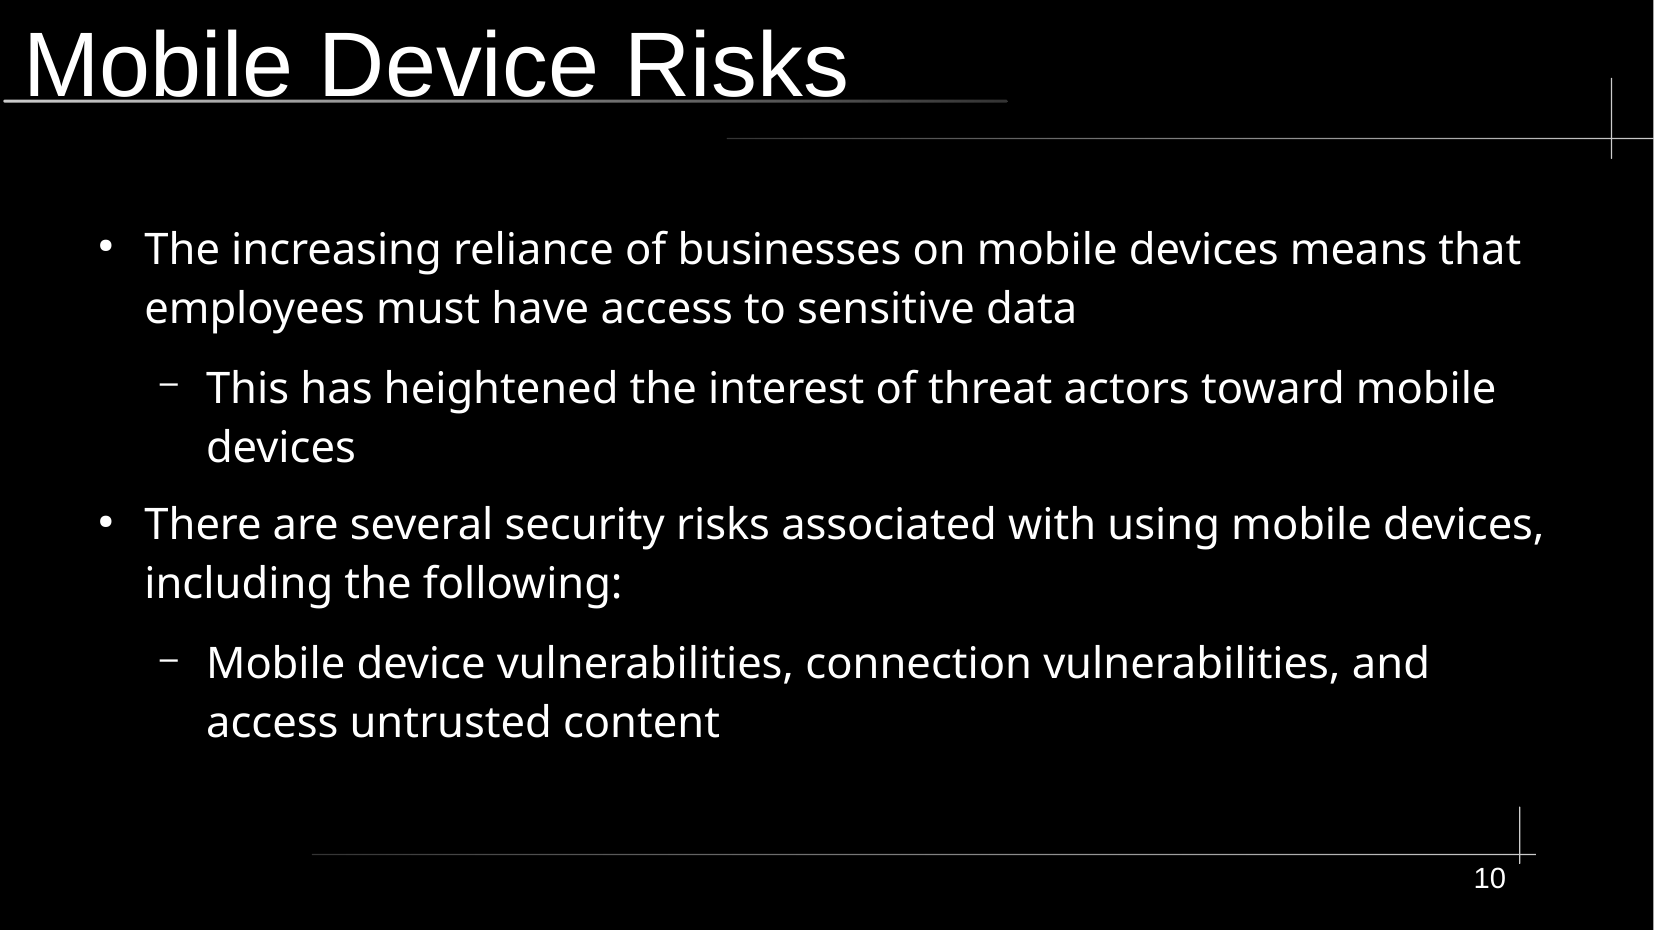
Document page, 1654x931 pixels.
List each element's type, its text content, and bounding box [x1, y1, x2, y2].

title Mobile Device Risks [23, 11, 1589, 119]
list The increasing reliance of businesses on mobile devices means that employees must have access to sensitive data This has heightened the interest of threat actors toward mobile devices There are several security risks associated with using mobile devices, including the following: Mobile device vulnerabilities, connection vulnerabilities, and access untrusted content [82, 217, 1571, 758]
